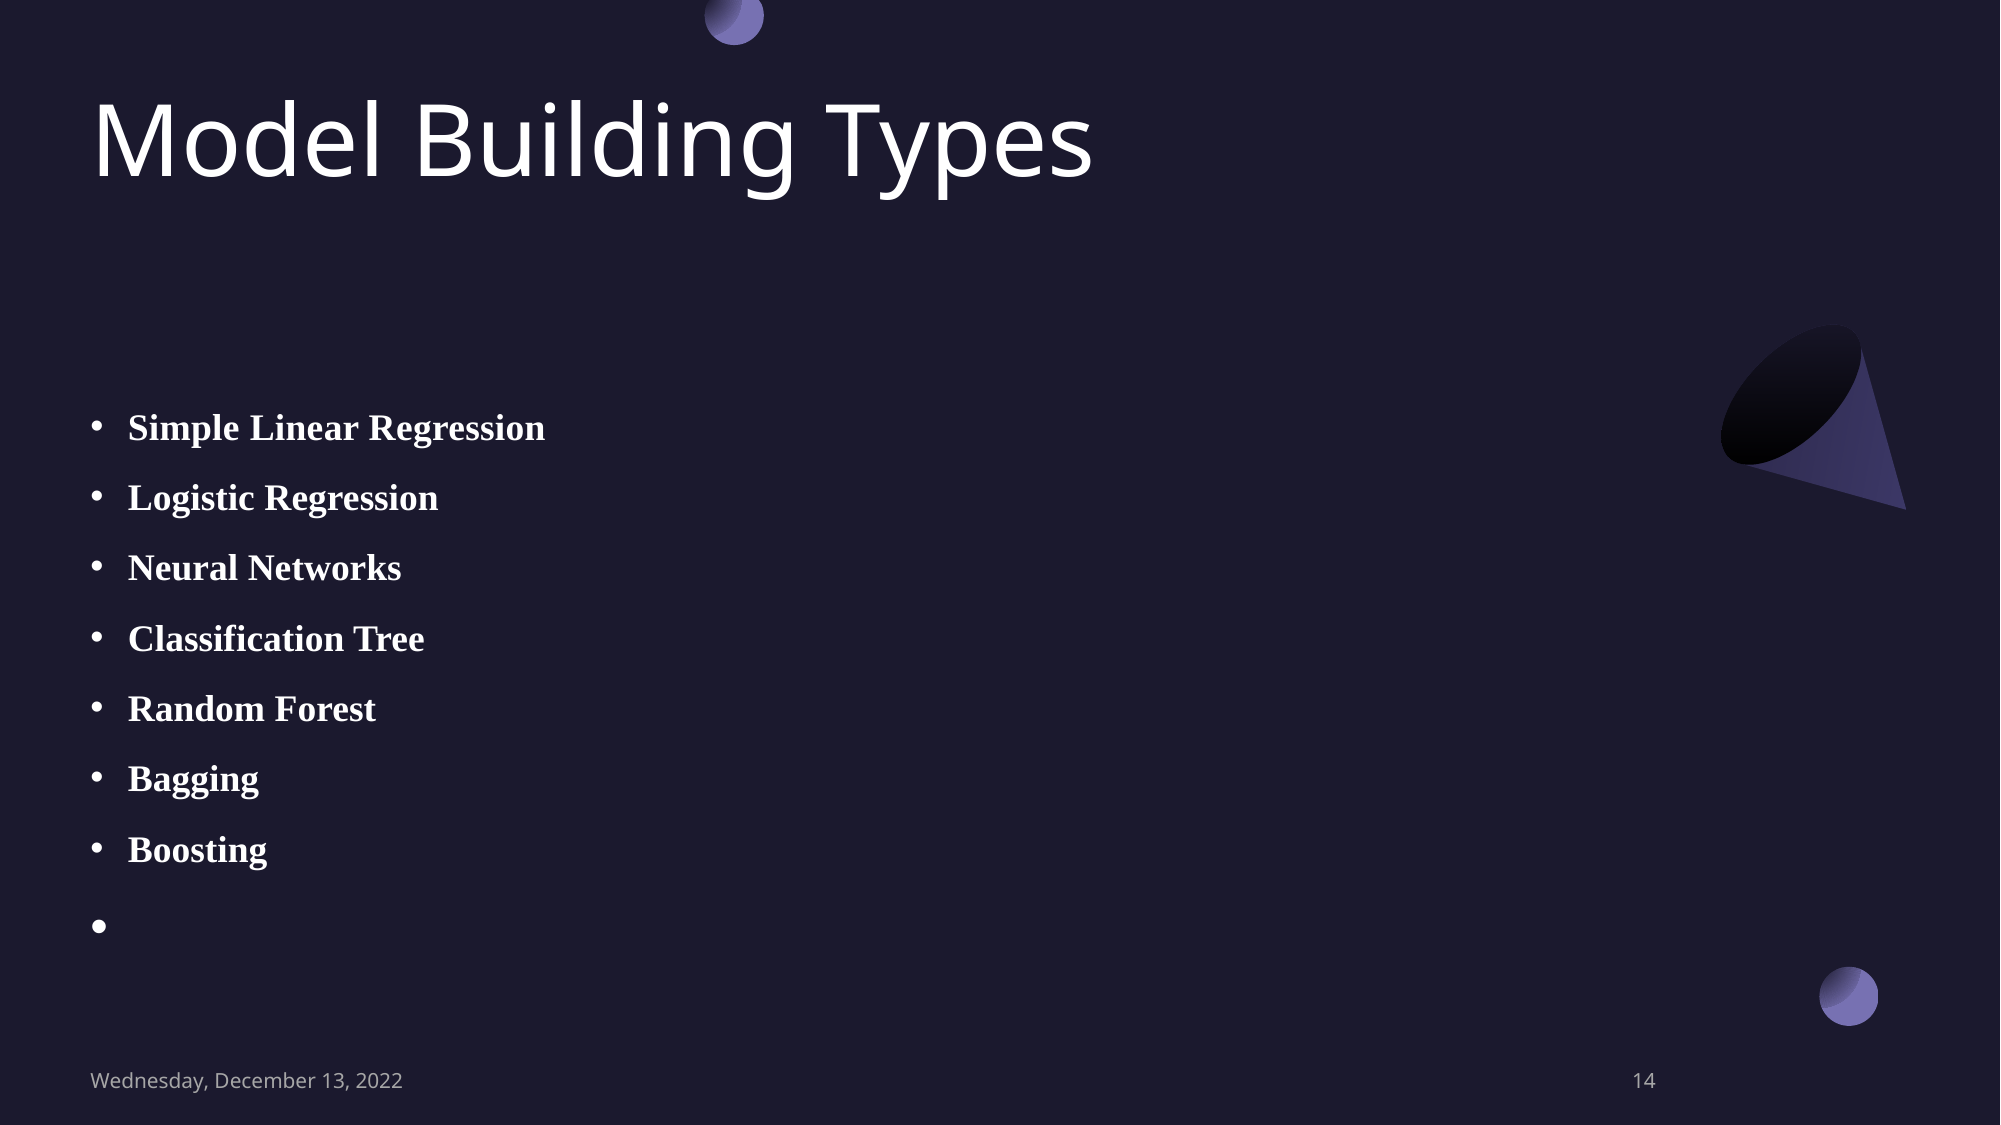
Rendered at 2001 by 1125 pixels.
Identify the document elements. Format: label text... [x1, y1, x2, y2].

list Simple Linear Regression Logistic Regression Neural Networks Classification Tree Random Forest Bagging Boosting [90, 398, 981, 975]
title Model Building Types [90, 90, 1911, 309]
text_box Wednesday, December 13, 2022 [90, 1067, 522, 1093]
text_box [1721, 324, 1907, 510]
text_box [704, 0, 764, 46]
text_box 13 [1632, 1067, 1910, 1093]
